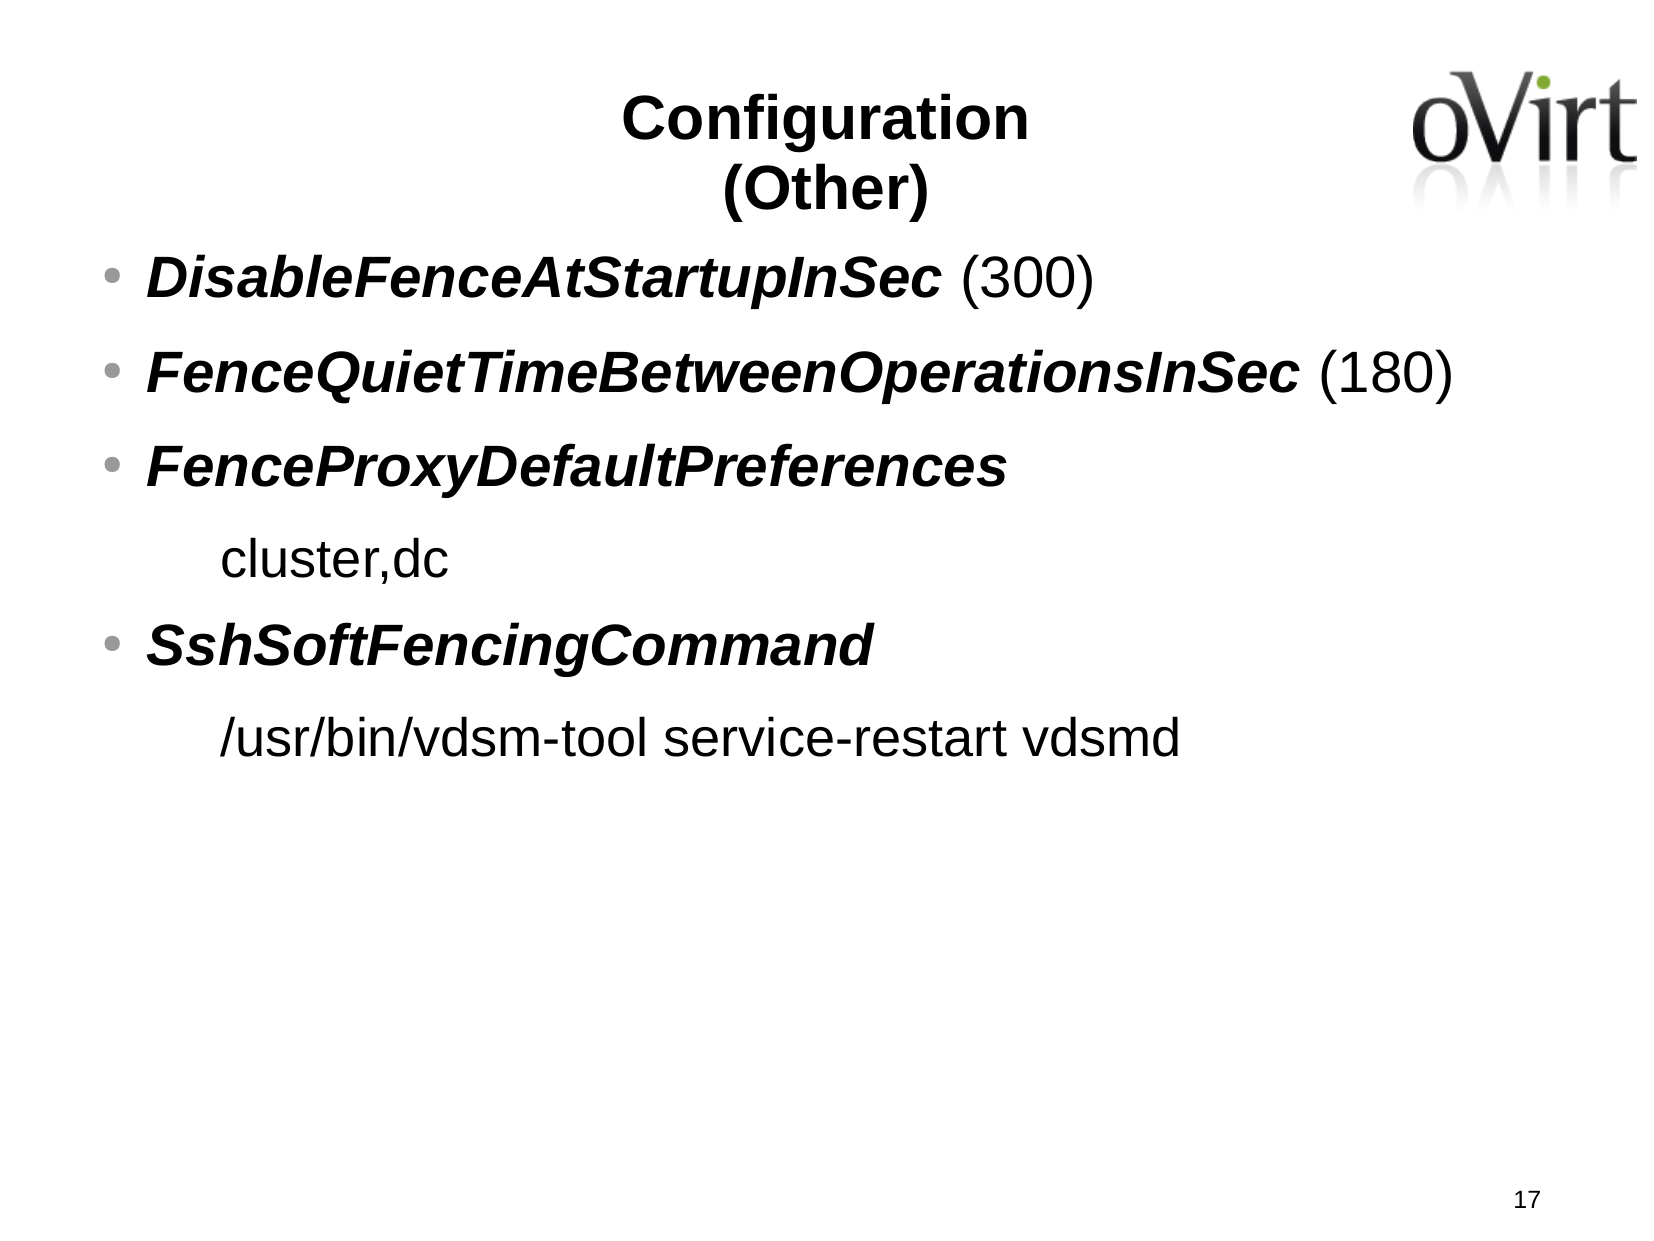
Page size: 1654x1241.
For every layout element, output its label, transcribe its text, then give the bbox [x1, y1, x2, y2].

picture [1571, 63, 1637, 212]
title Configuration (Other) [82, 49, 1571, 257]
list DisableFenceAtStartupInSec (300) FenceQuietTimeBetweenOperationsInSec (180) FenceProxyDefaultPreferences cluster,dc SshSoftFencingCommand /usr/bin/vdsm-tool service-restart vdsmd [86, 244, 1576, 1039]
